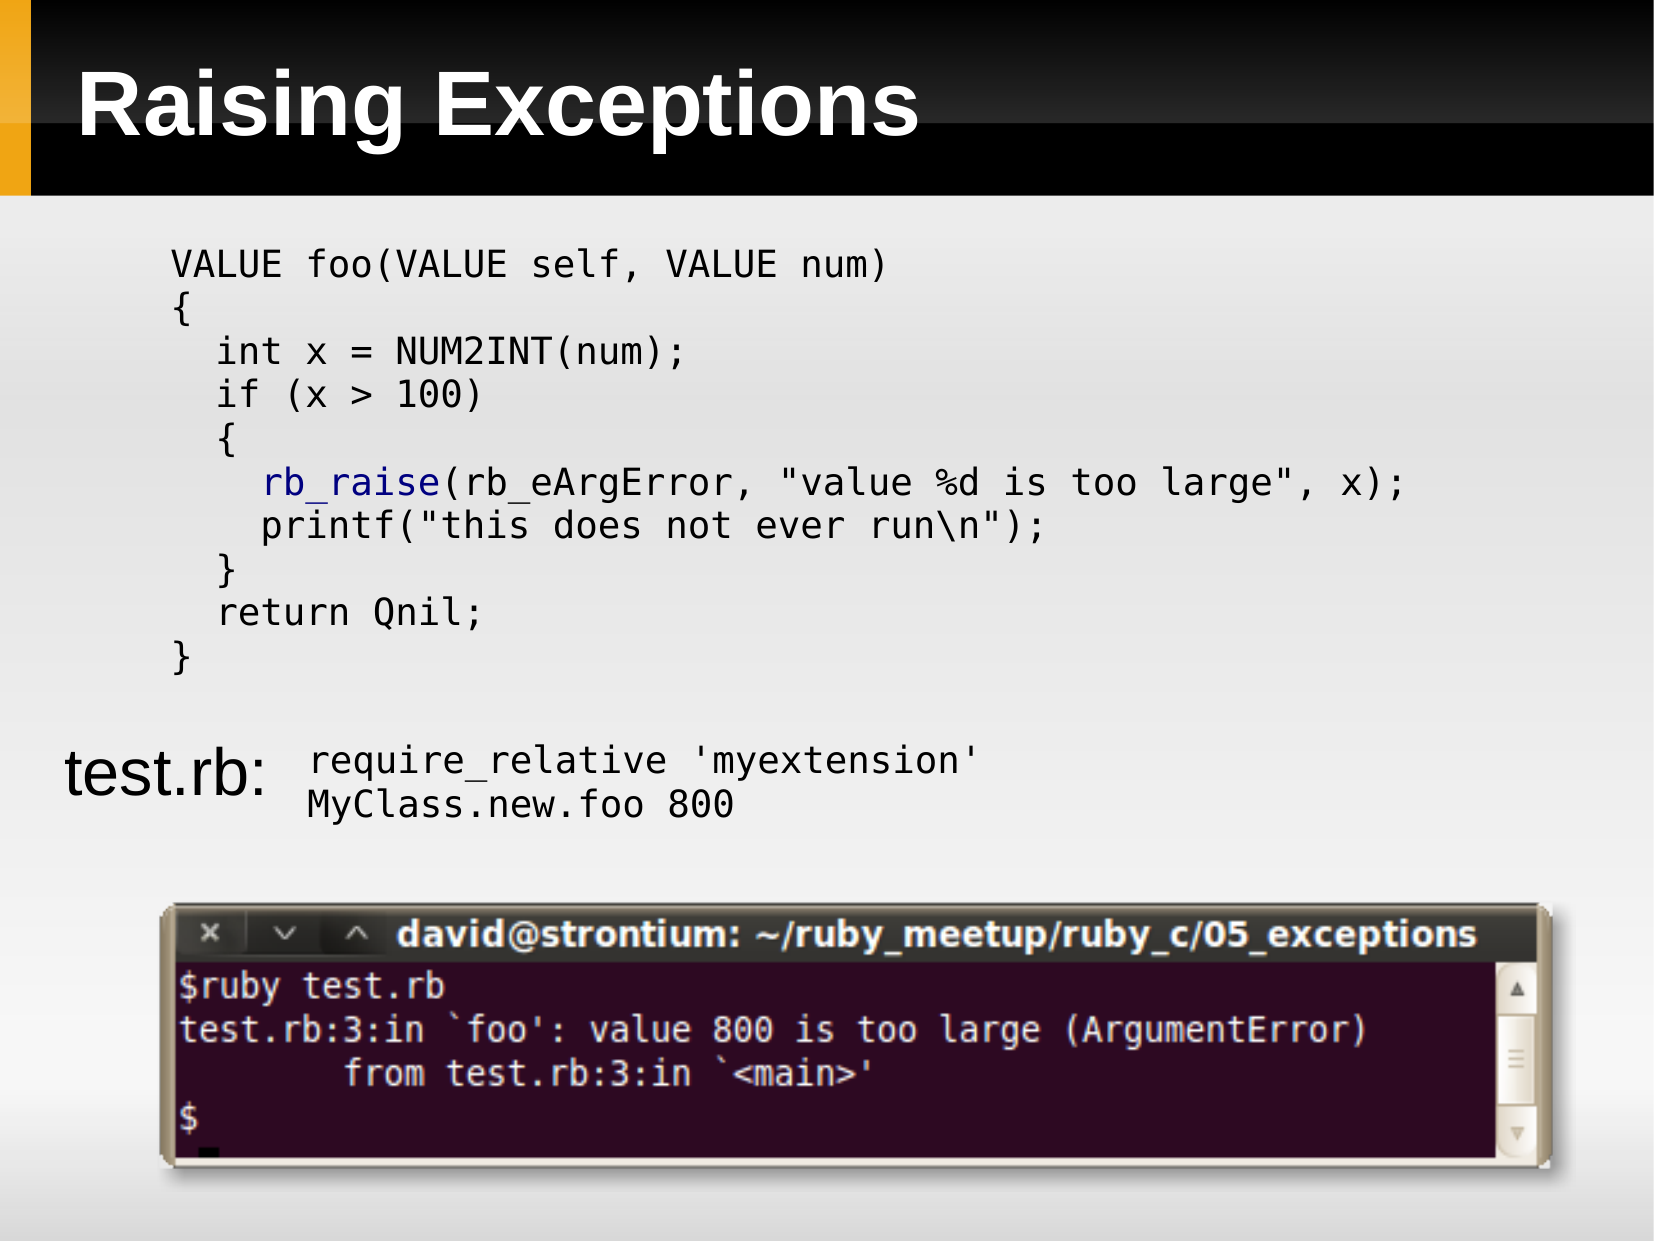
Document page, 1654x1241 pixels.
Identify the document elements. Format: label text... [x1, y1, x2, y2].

title Raising Exceptions [76, 7, 1565, 200]
text_box test.rb: [49, 727, 284, 818]
text_box require_relative 'myextension' MyClass.new.foo 800 [292, 731, 1040, 873]
picture [0, 0, 1654, 1241]
text_box VALUE foo(VALUE self, VALUE num) { int x = NUM2INT(num); if (x > 100) { rb_raise(rb_eArgError, "value %d is too large", x); printf("this does not ever run\n"); } return Qnil; } [155, 235, 1544, 686]
